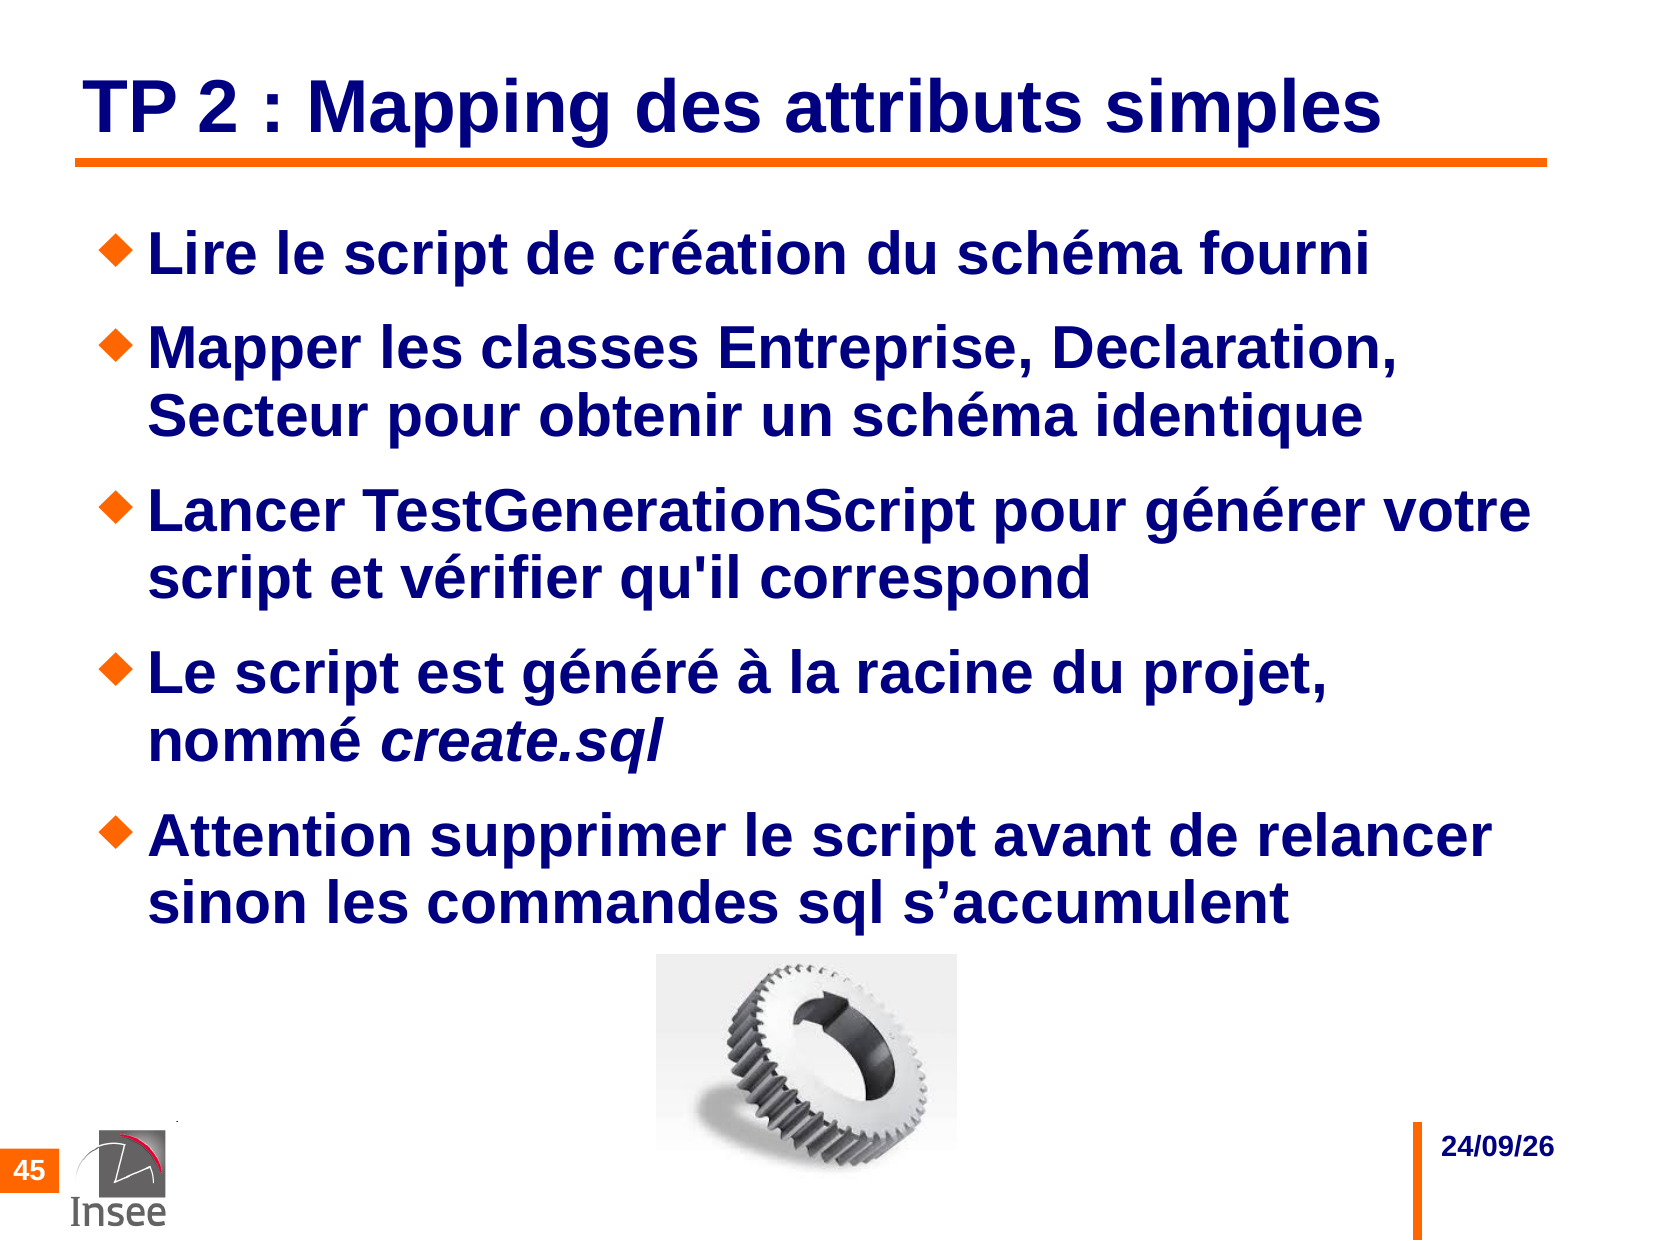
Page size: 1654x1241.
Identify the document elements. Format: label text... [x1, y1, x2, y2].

title TP 2 : Mapping des attributs simples [82, 49, 1619, 163]
picture [62, 1121, 178, 1241]
picture [656, 954, 957, 1182]
list Lire le script de création du schéma fourni Mapper les classes Entreprise, Declaration, Secteur pour obtenir un schéma identique Lancer TestGenerationScript pour générer votre script et vérifier qu'il correspond Le script est généré à la racine du projet, nommé create.sql Attention supprimer le script avant de relancer sinon les commandes sql s’accumulent [82, 219, 1548, 939]
